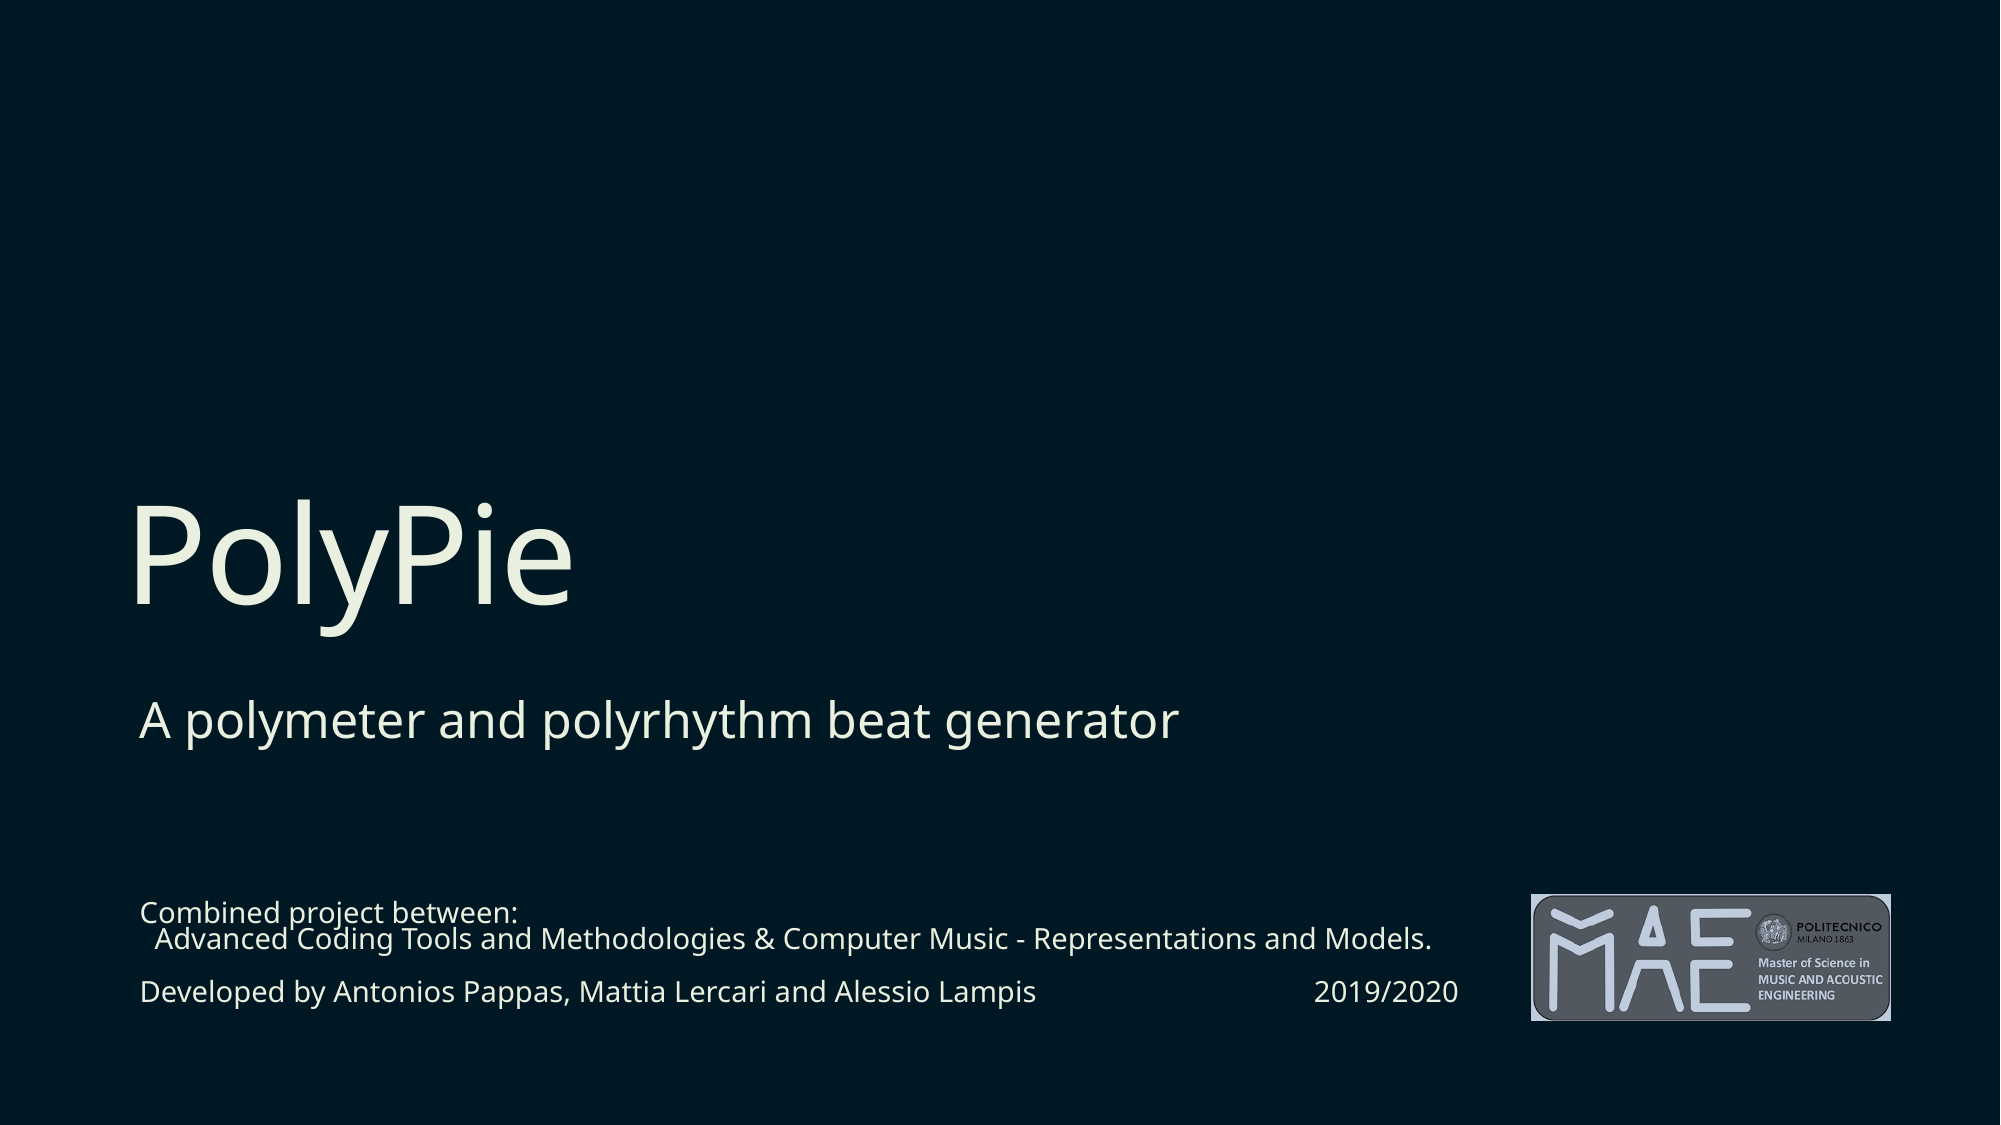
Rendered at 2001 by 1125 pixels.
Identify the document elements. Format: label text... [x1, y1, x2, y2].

text_box A polymeter and polyrhythm beat generator [109, 690, 1624, 961]
picture [1531, 894, 1891, 1021]
text_box PolyPie [109, 287, 1879, 838]
text_box Combined project between: Advanced Coding Tools and Methodologies & Computer Music - Representations and Models. Developed by Antonios Pappas, Mattia Lercari and Alessio Lampis 2019/2020 [109, 894, 1480, 1021]
